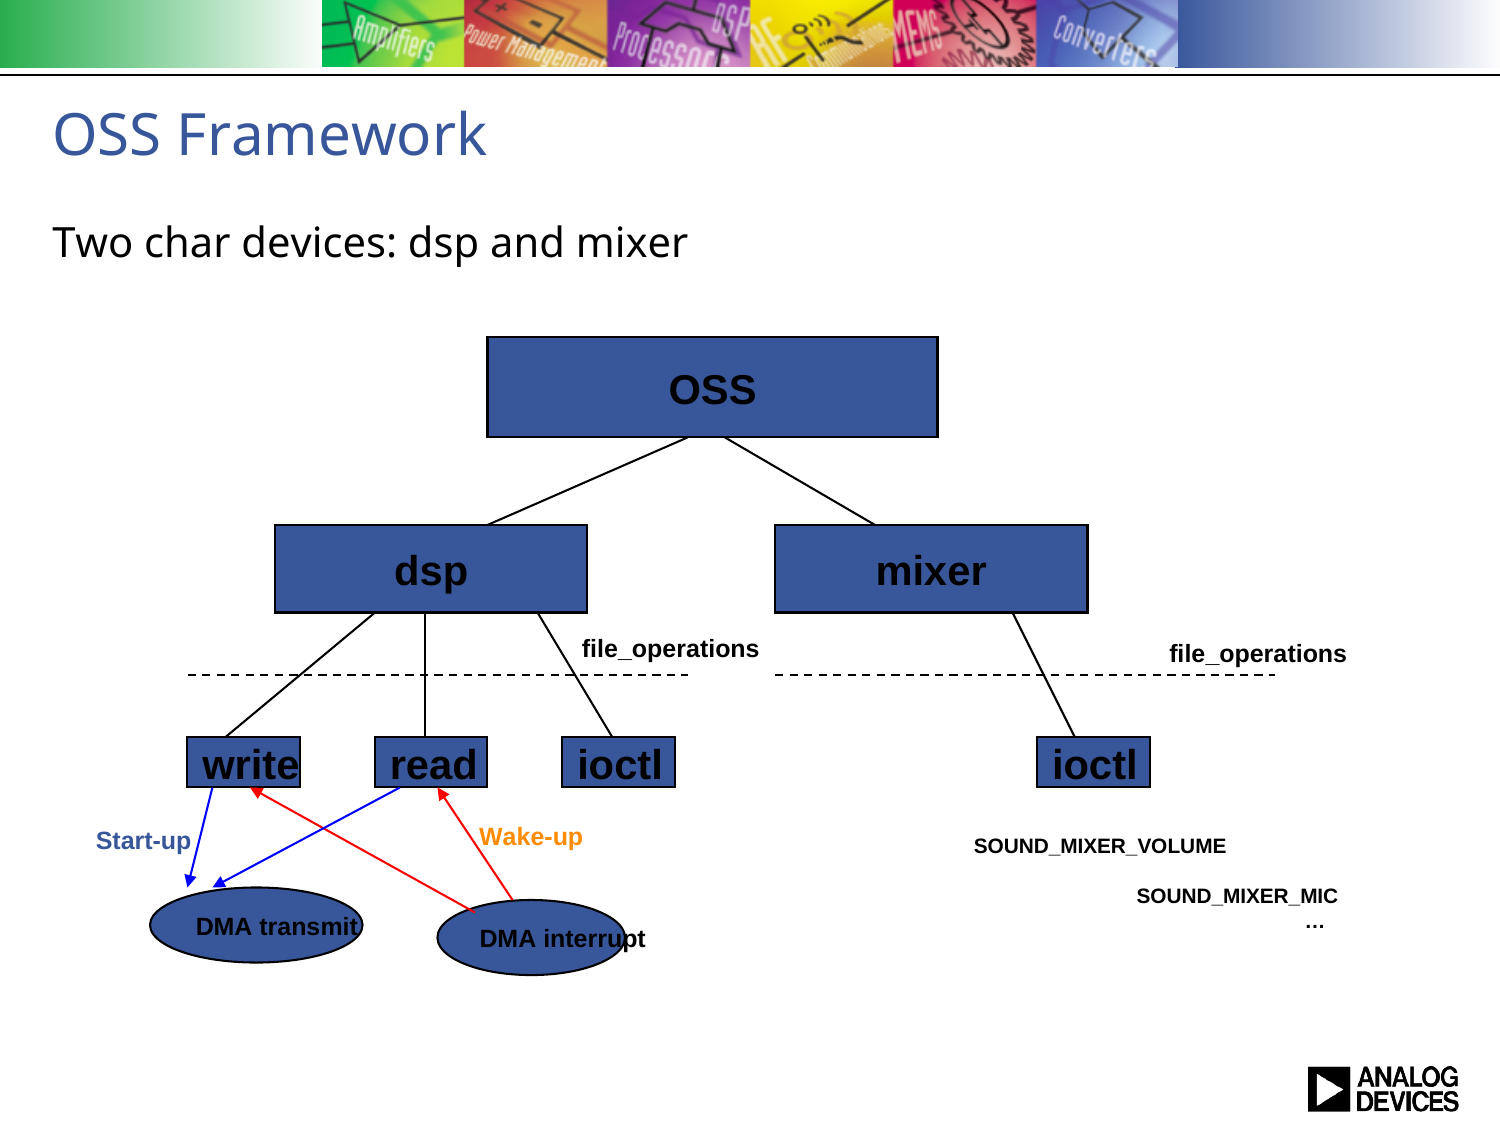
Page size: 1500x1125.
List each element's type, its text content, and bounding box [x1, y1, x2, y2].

text_box DMA interrupt [437, 900, 625, 976]
text_box Wake-up [462, 812, 601, 858]
text_box mixer [774, 525, 1088, 613]
text_box SOUND_MIXER_VOLUME [950, 825, 1251, 866]
text_box OSS [487, 337, 938, 438]
text_box ioctl [562, 737, 675, 788]
text_box file_operations [1154, 629, 1363, 676]
picture [322, 0, 1178, 67]
text_box read [374, 737, 488, 788]
text_box file_operations [566, 624, 775, 671]
text_box SOUND_MIXER_MIC … [1087, 874, 1388, 941]
text_box DMA transmit [150, 887, 363, 963]
picture [1308, 1066, 1459, 1112]
text_box Start-up [75, 817, 213, 863]
text_box ioctl [1037, 737, 1150, 788]
title OSS Framework Two char devices: dsp and mixer [44, 89, 1455, 275]
text_box write [187, 737, 300, 788]
text_box dsp [274, 525, 588, 613]
